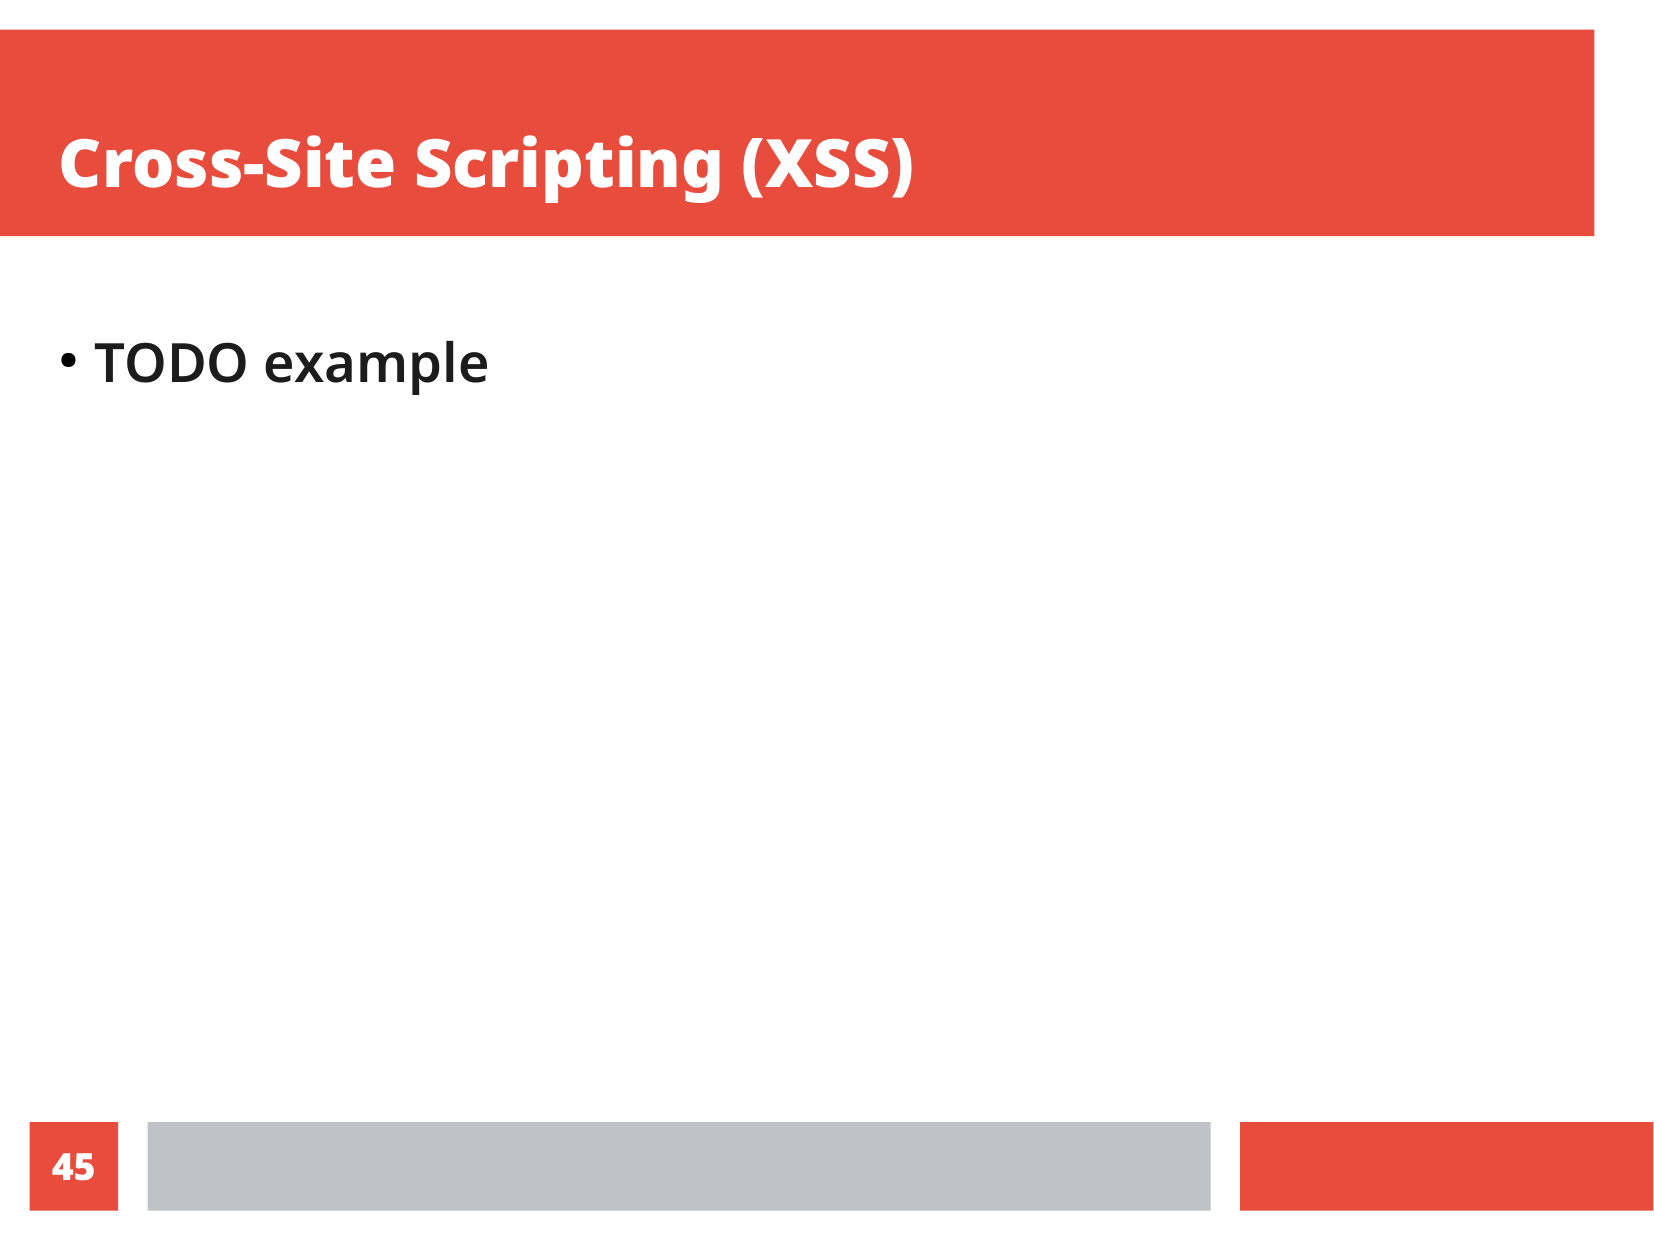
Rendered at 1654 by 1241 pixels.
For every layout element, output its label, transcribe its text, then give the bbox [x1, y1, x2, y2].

title Cross-Site Scripting (XSS) [59, 59, 1595, 207]
list TODO example [59, 324, 1565, 1093]
